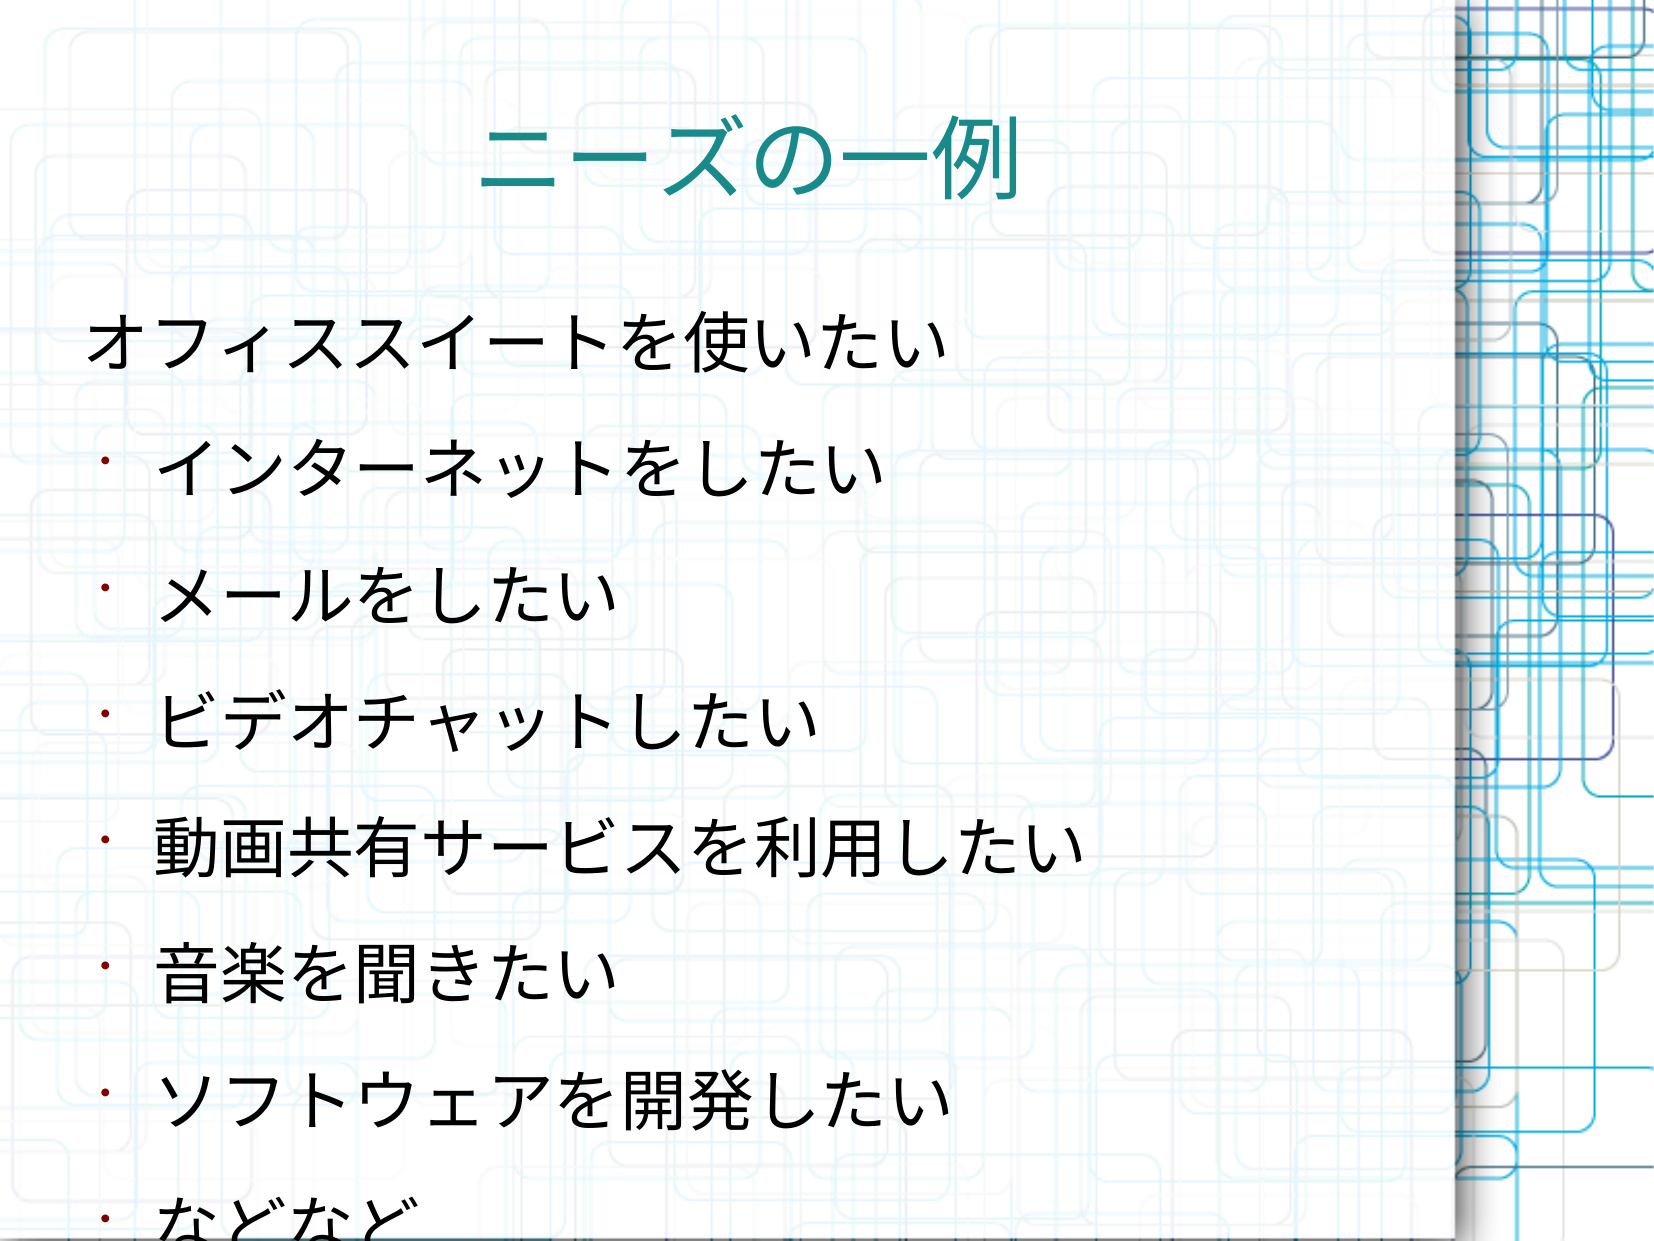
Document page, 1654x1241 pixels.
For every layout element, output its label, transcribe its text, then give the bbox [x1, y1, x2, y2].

list オフィススイートを使いたい インターネットをしたい メールをしたい ビデオチャットしたい 動画共有サービスを利用したい 音楽を聞きたい ソフトウェアを開発したい などなど [82, 290, 1418, 1071]
title ニーズの一例 [59, 49, 1418, 257]
picture [0, 0, 1654, 1241]
